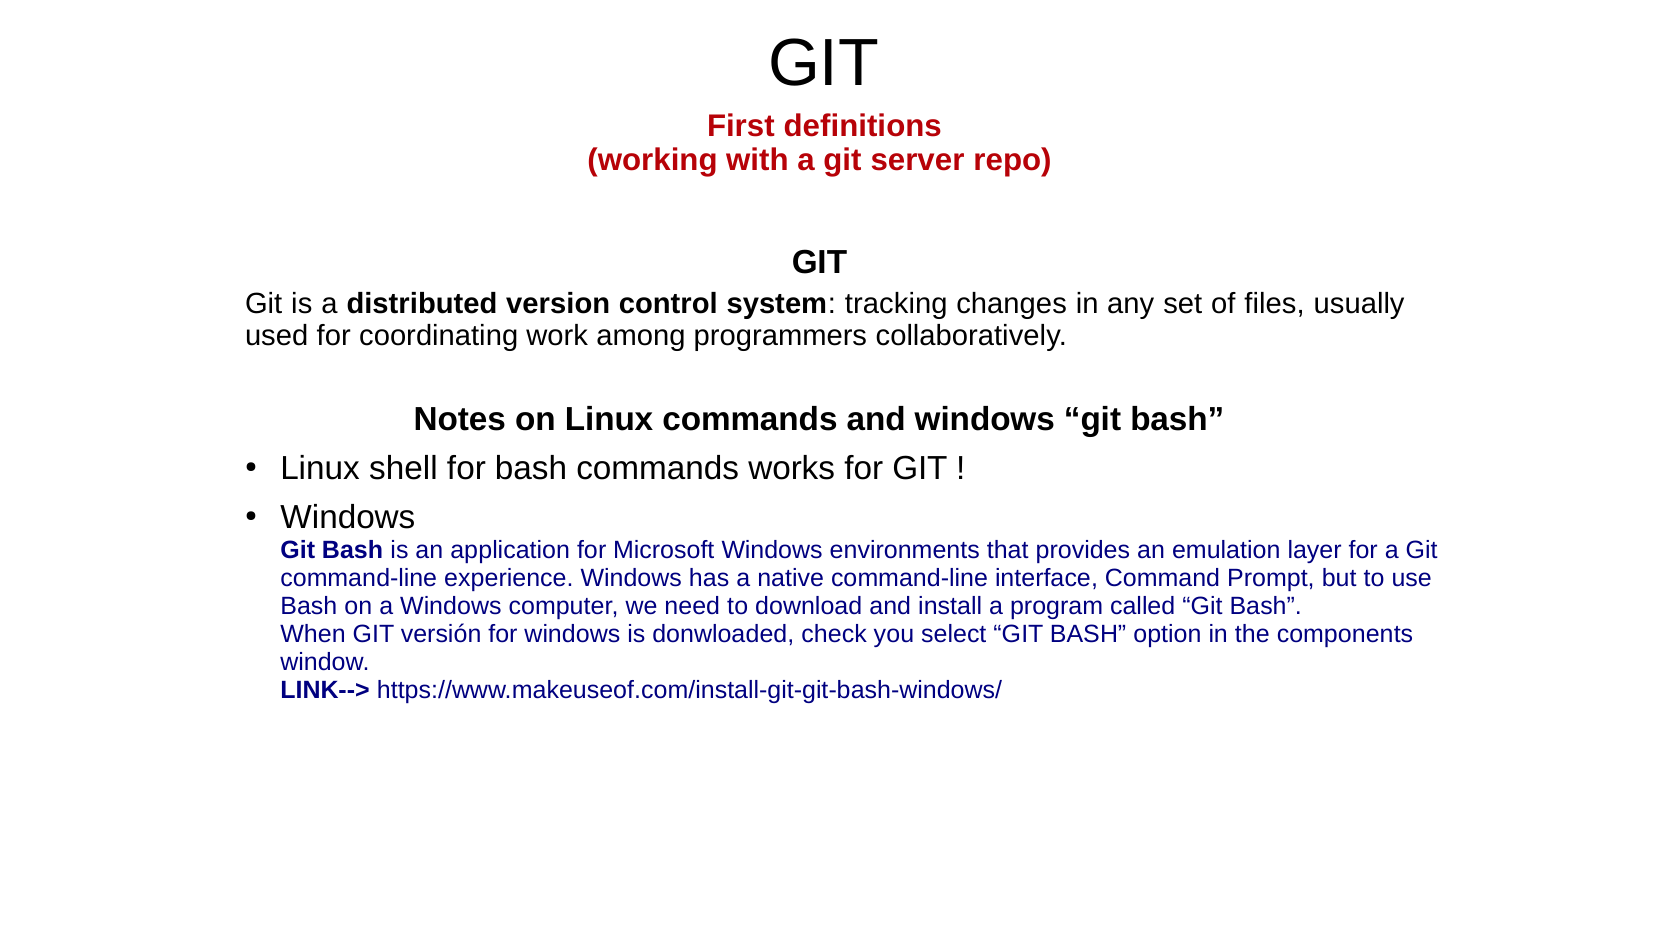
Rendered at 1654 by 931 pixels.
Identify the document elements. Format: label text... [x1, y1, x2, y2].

text_box GIT Git is a distributed version control system: tracking changes in any set of files, usually used for coordinating work among programmers collaboratively. Notes on Linux commands and windows “git bash” Linux shell for bash commands works for GIT ! Windows Git Bash is an application for Microsoft Windows environments that provides an emulation layer for a Git command-line experience. Windows has a native command-line interface, Command Prompt, but to use Bash on a Windows computer, we need to download and install a program called “Git Bash”. When GIT versión for windows is donwloaded, check you select “GIT BASH” option in the components window. LINK--> https://www.makeuseof.com/install-git-git-bash-windows/ [159, 236, 1495, 796]
title GIT [673, 19, 975, 100]
text_box First definitions (working with a git server repo) [572, 100, 1077, 185]
